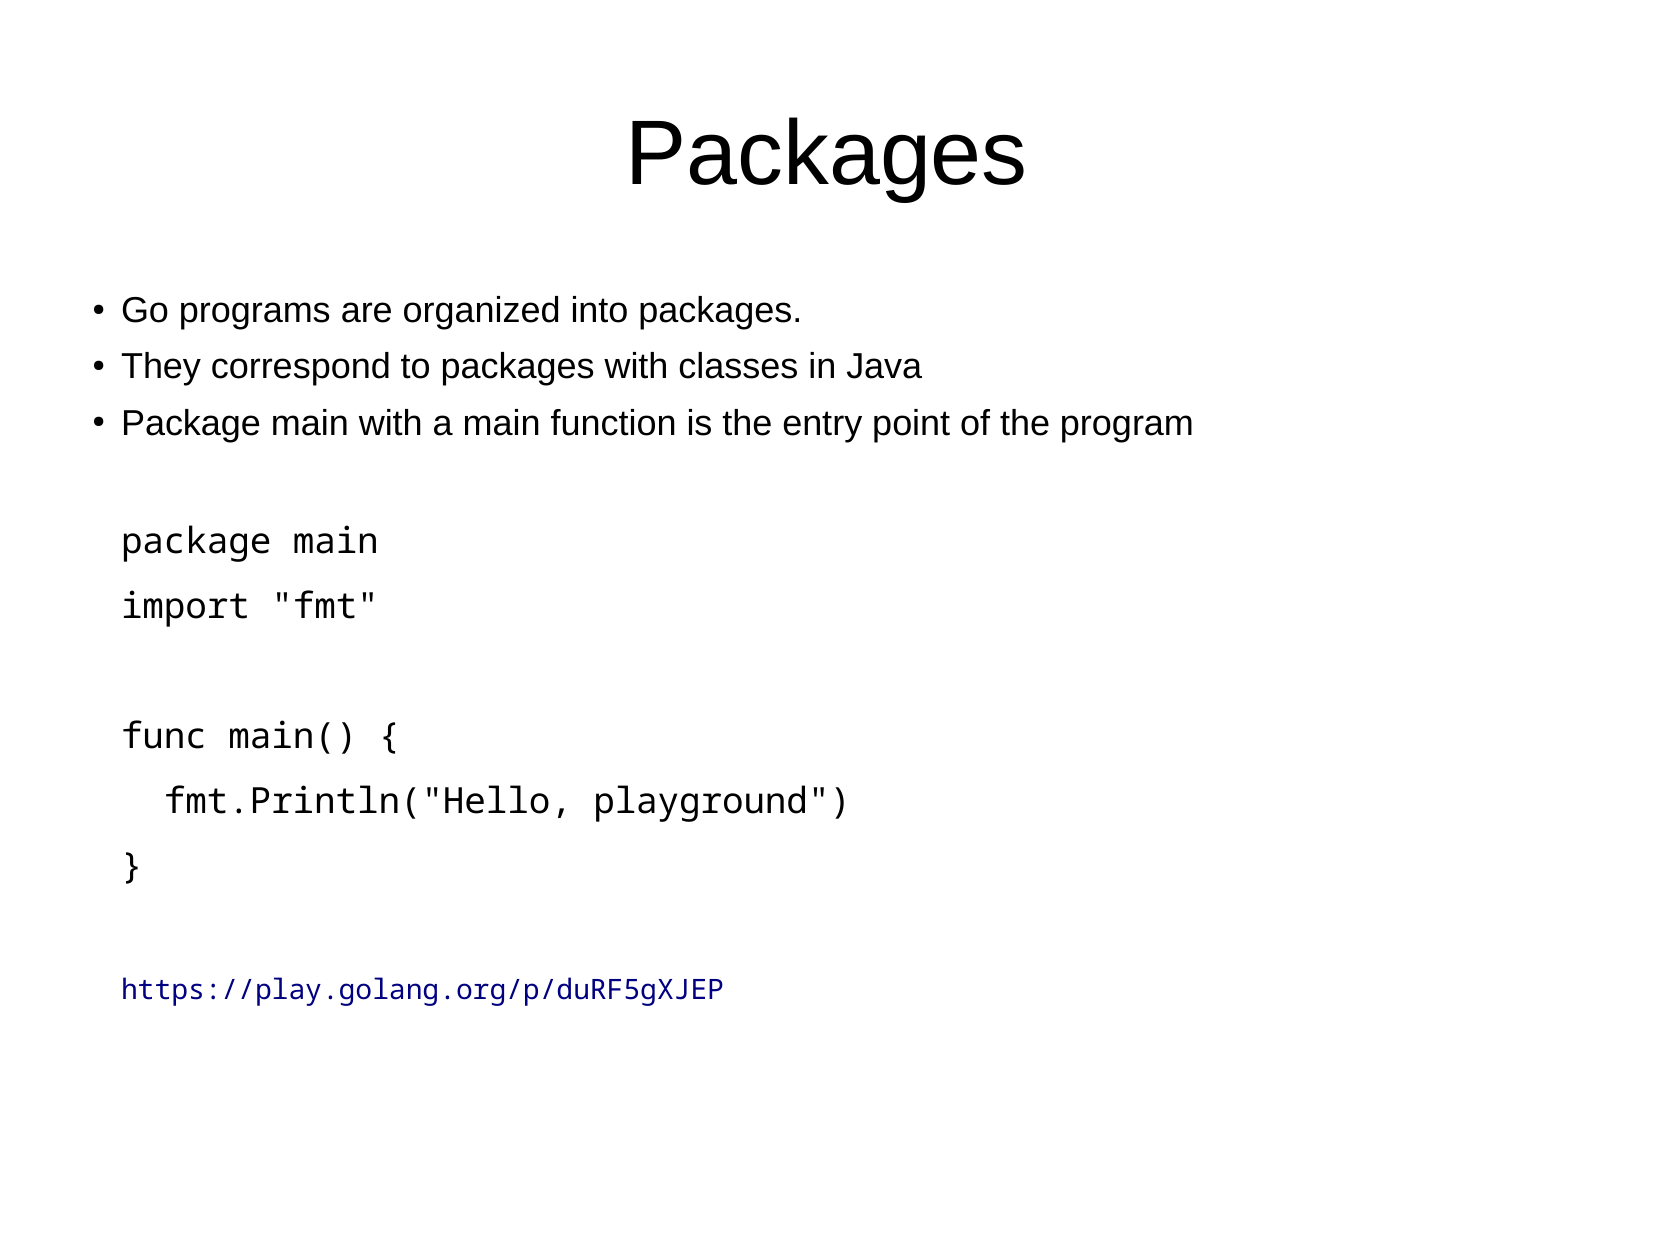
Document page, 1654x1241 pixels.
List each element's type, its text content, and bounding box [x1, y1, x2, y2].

list Go programs are organized into packages. They correspond to packages with classes in Java Package main with a main function is the entry point of the program package main import "fmt" func main() { fmt.Println("Hello, playground") } https://play.golang.org/p/duRF5gXJEP [82, 290, 1571, 1010]
title Packages [82, 49, 1571, 257]
